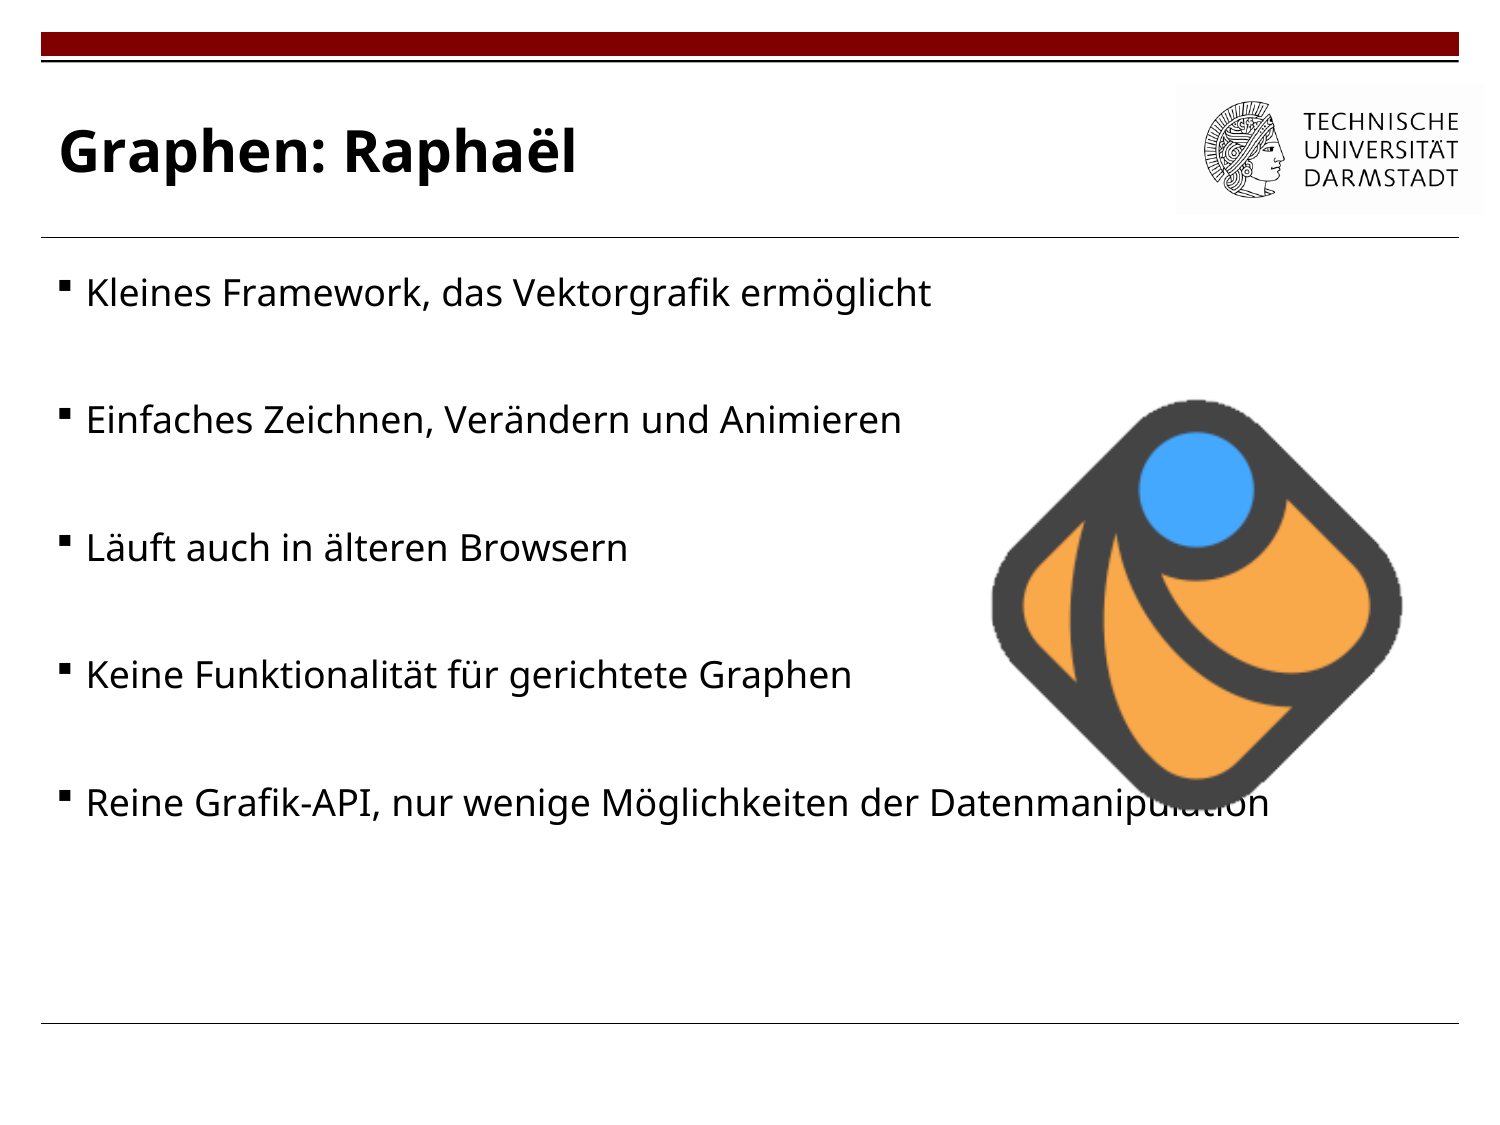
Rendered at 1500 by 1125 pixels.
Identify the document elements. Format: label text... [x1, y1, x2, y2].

list Kleines Framework, das Vektorgrafik ermöglicht Einfaches Zeichnen, Verändern und Animieren Läuft auch in älteren Browsern Keine Funktionalität für gerichtete Graphen Reine Grafik-API, nur wenige Möglichkeiten der Datenmanipulation [41, 261, 1329, 1004]
title Graphen: Raphaël [58, 80, 1187, 218]
picture [915, 354, 1466, 842]
picture [1187, 84, 1484, 215]
